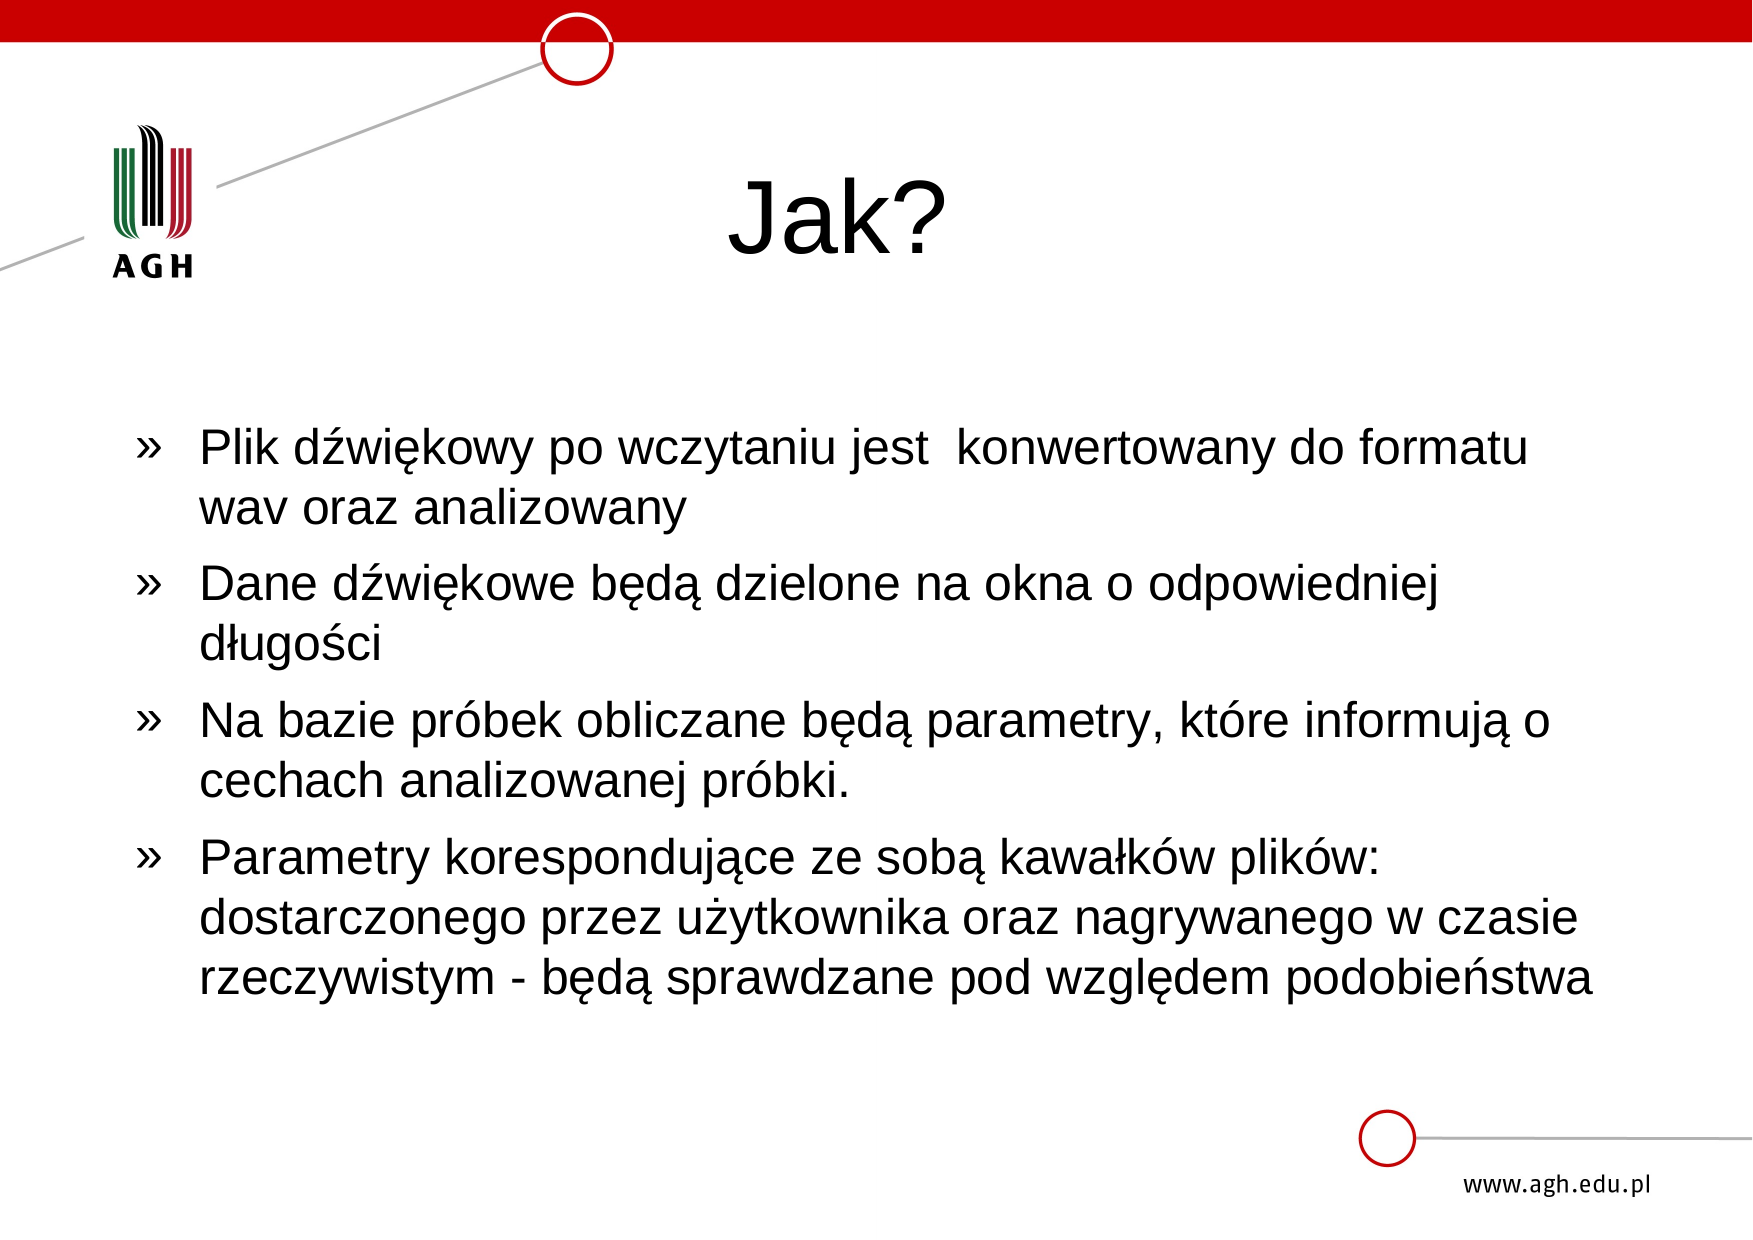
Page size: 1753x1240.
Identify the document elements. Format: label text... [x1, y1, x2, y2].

title Jak? [82, 141, 1594, 382]
list Plik dźwiękowy po wczytaniu jest konwertowany do formatu wav oraz analizowany Dane dźwiękowe będą dzielone na okna o odpowiedniej długości Na bazie próbek obliczane będą parametry, które informują o cechach analizowanej próbki. Parametry korespondujące ze sobą kawałków plików: dostarczonego przez użytkownika oraz nagrywanego w czasie rzeczywistym - będą sprawdzane pod względem podobieństwa [120, 329, 1632, 1117]
picture [0, 0, 1753, 1240]
